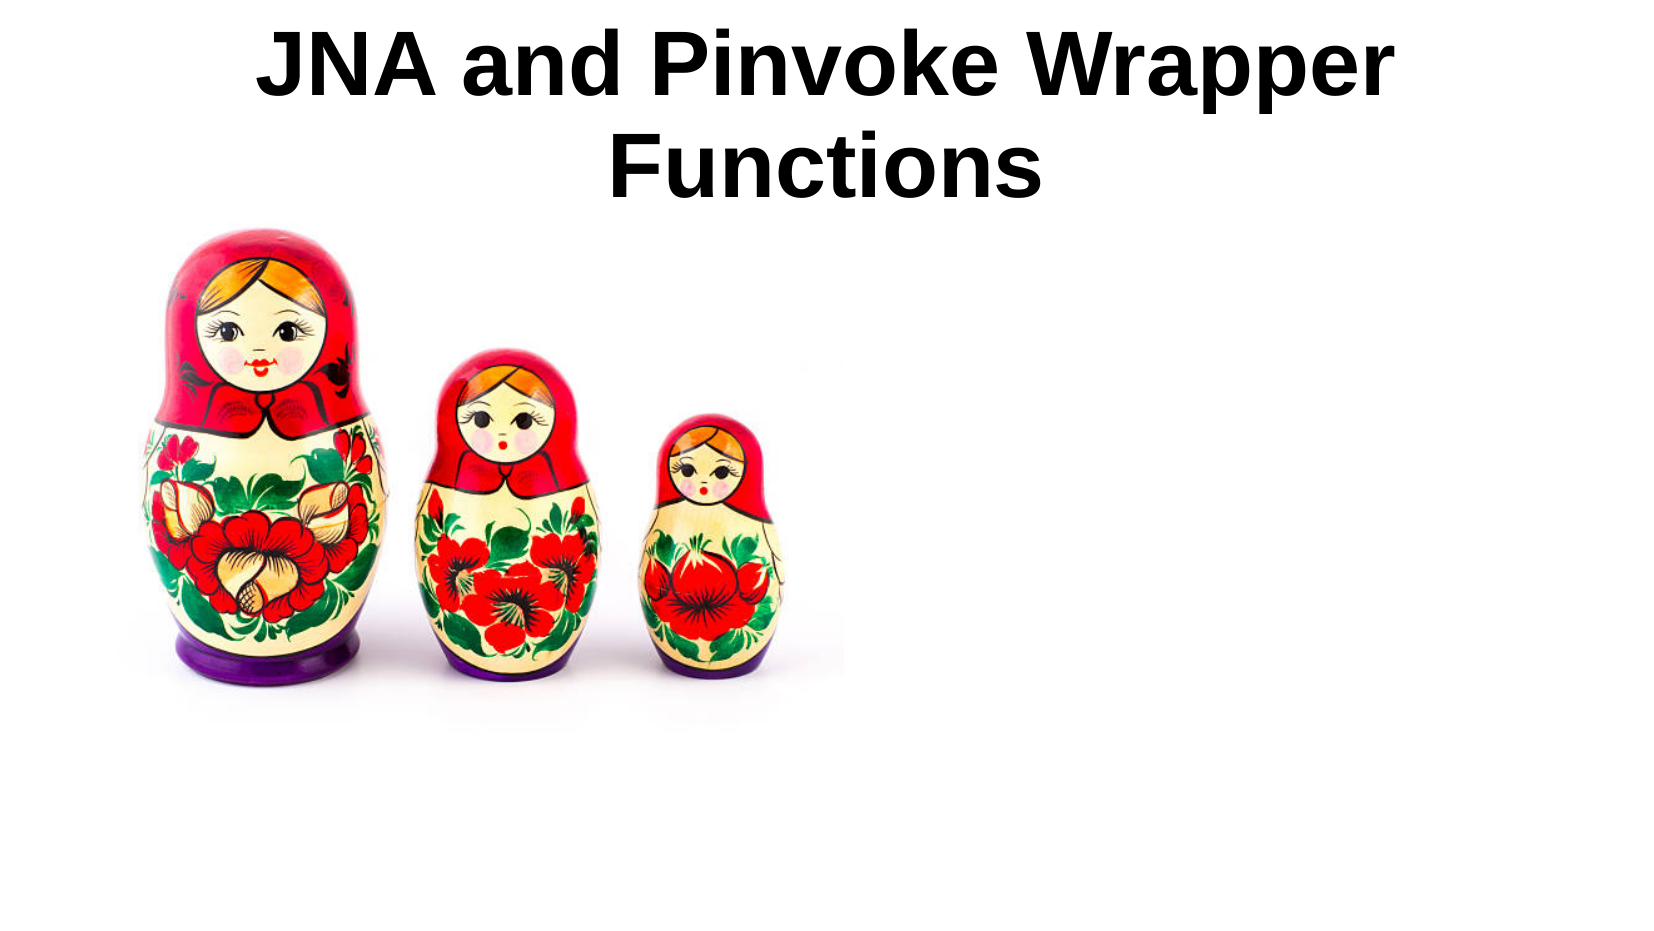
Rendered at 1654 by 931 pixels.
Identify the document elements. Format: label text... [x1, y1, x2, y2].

picture [78, 202, 844, 777]
title JNA and Pinvoke Wrapper Functions [82, 12, 1571, 218]
